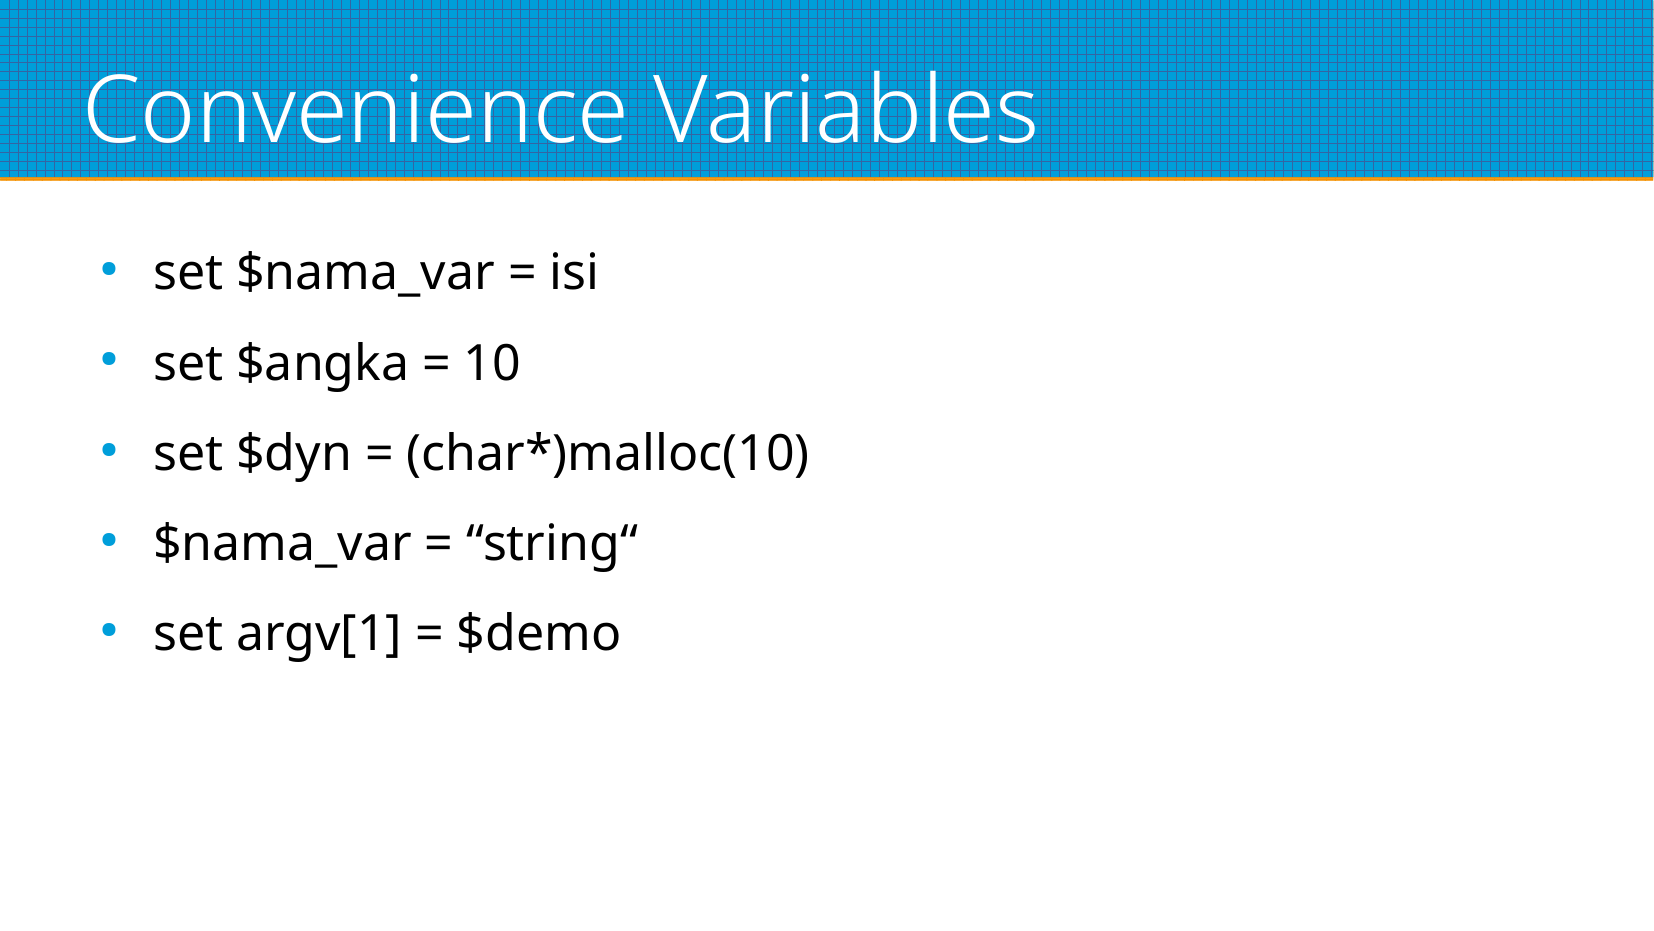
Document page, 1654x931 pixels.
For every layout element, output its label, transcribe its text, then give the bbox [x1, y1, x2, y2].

title Convenience Variables [82, 14, 1571, 171]
list set $nama_var = isi set $angka = 10 set $dyn = (char*)malloc(10) $nama_var = “string“ set argv[1] = $demo [82, 236, 1563, 811]
